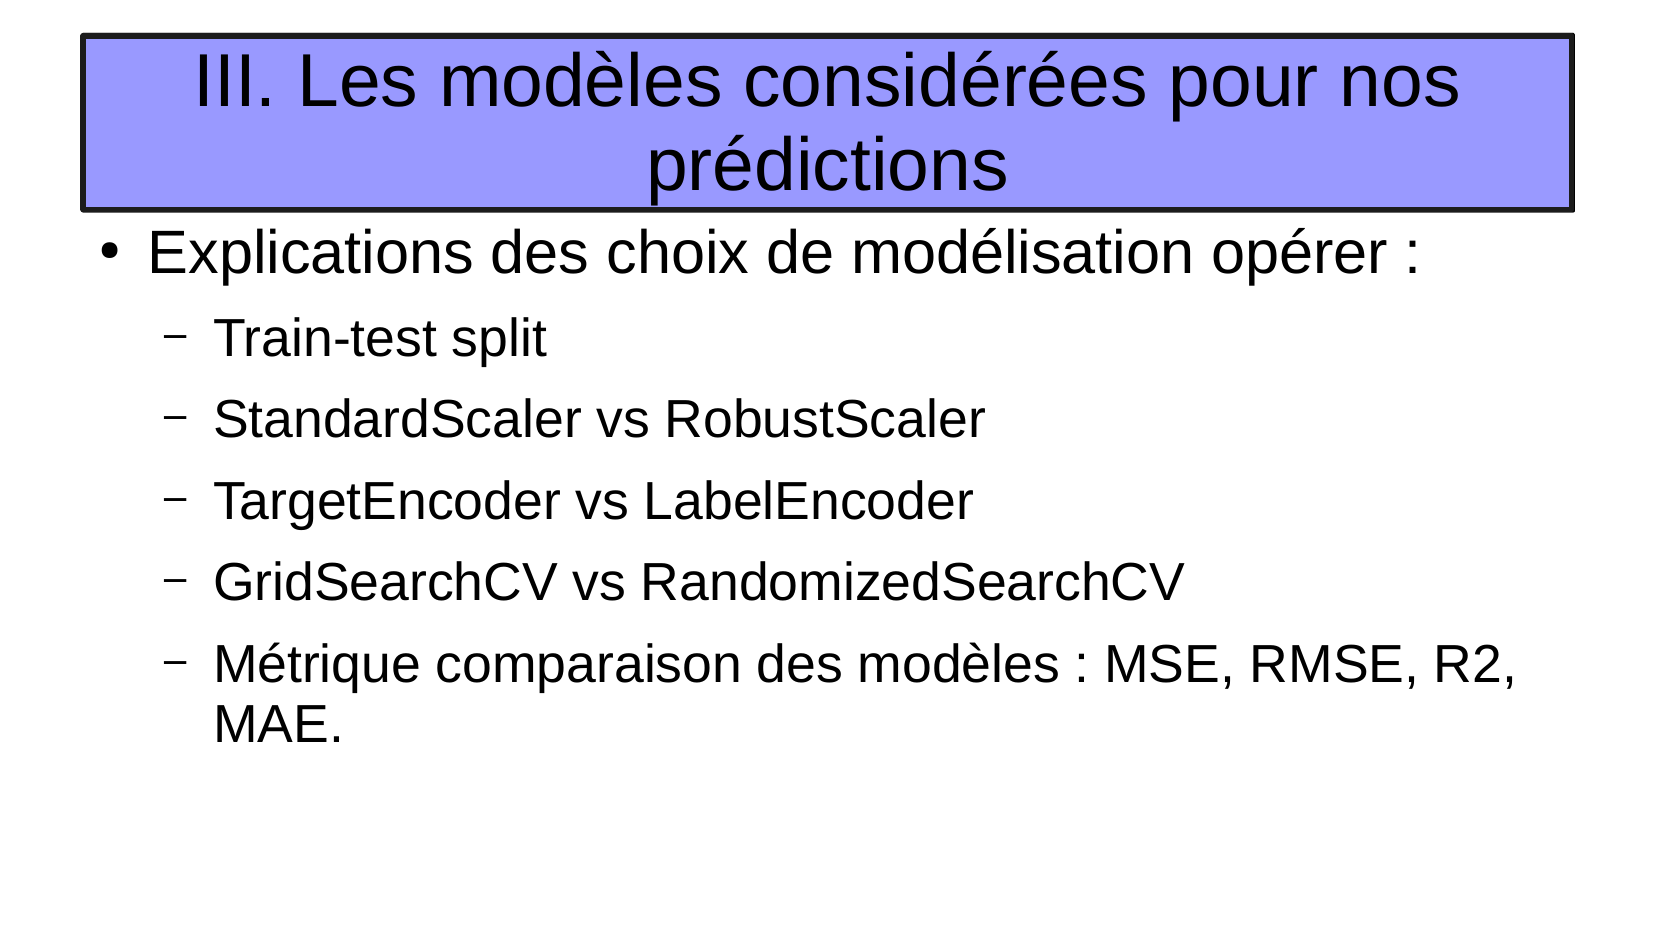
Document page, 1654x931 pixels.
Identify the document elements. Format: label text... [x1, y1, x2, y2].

title III. Les modèles considérées pour nos prédictions [83, 35, 1572, 210]
list Explications des choix de modélisation opérer : Train-test split StandardScaler vs RobustScaler TargetEncoder vs LabelEncoder GridSearchCV vs RandomizedSearchCV Métrique comparaison des modèles : MSE, RMSE, R2, MAE. [82, 217, 1571, 758]
